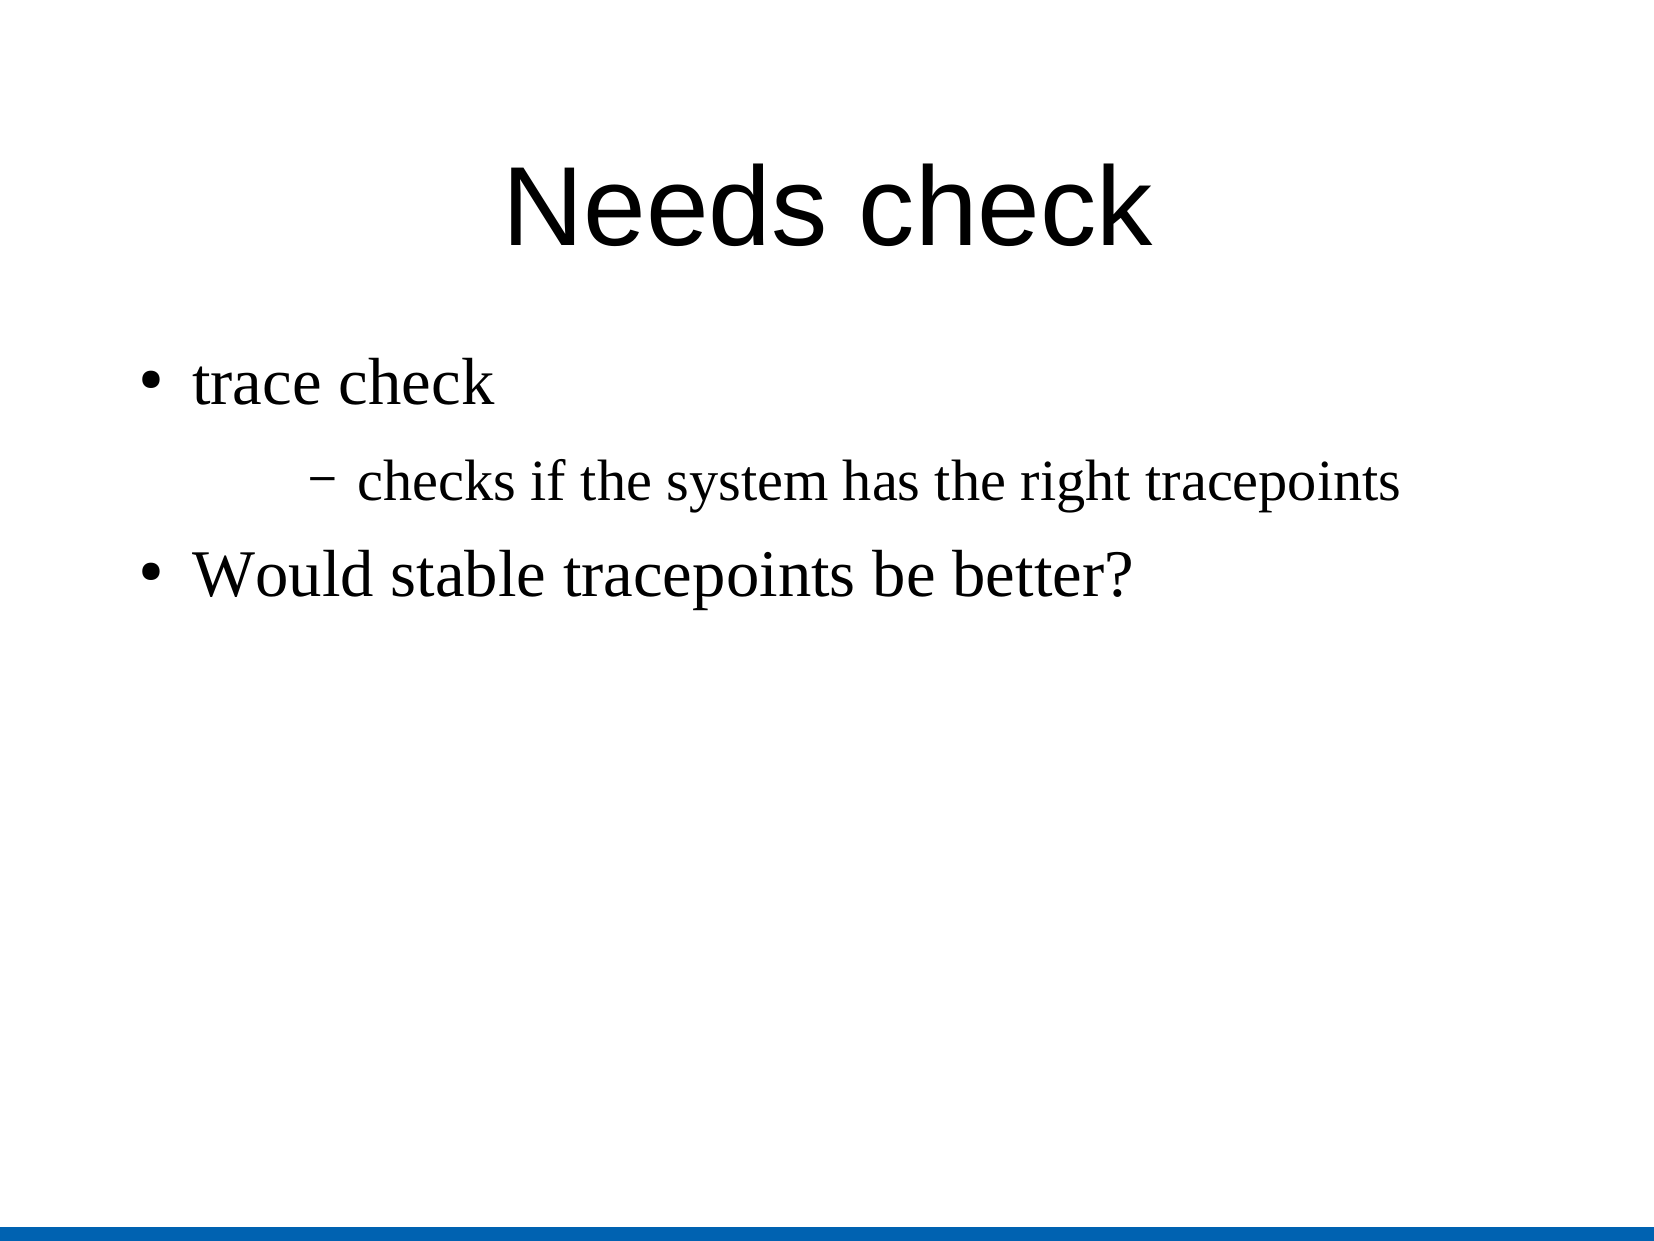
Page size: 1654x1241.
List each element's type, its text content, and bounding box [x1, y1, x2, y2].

title Needs check [121, 110, 1534, 303]
list trace check checks if the system has the right tracepoints Would stable tracepoints be better? [121, 344, 1534, 1112]
